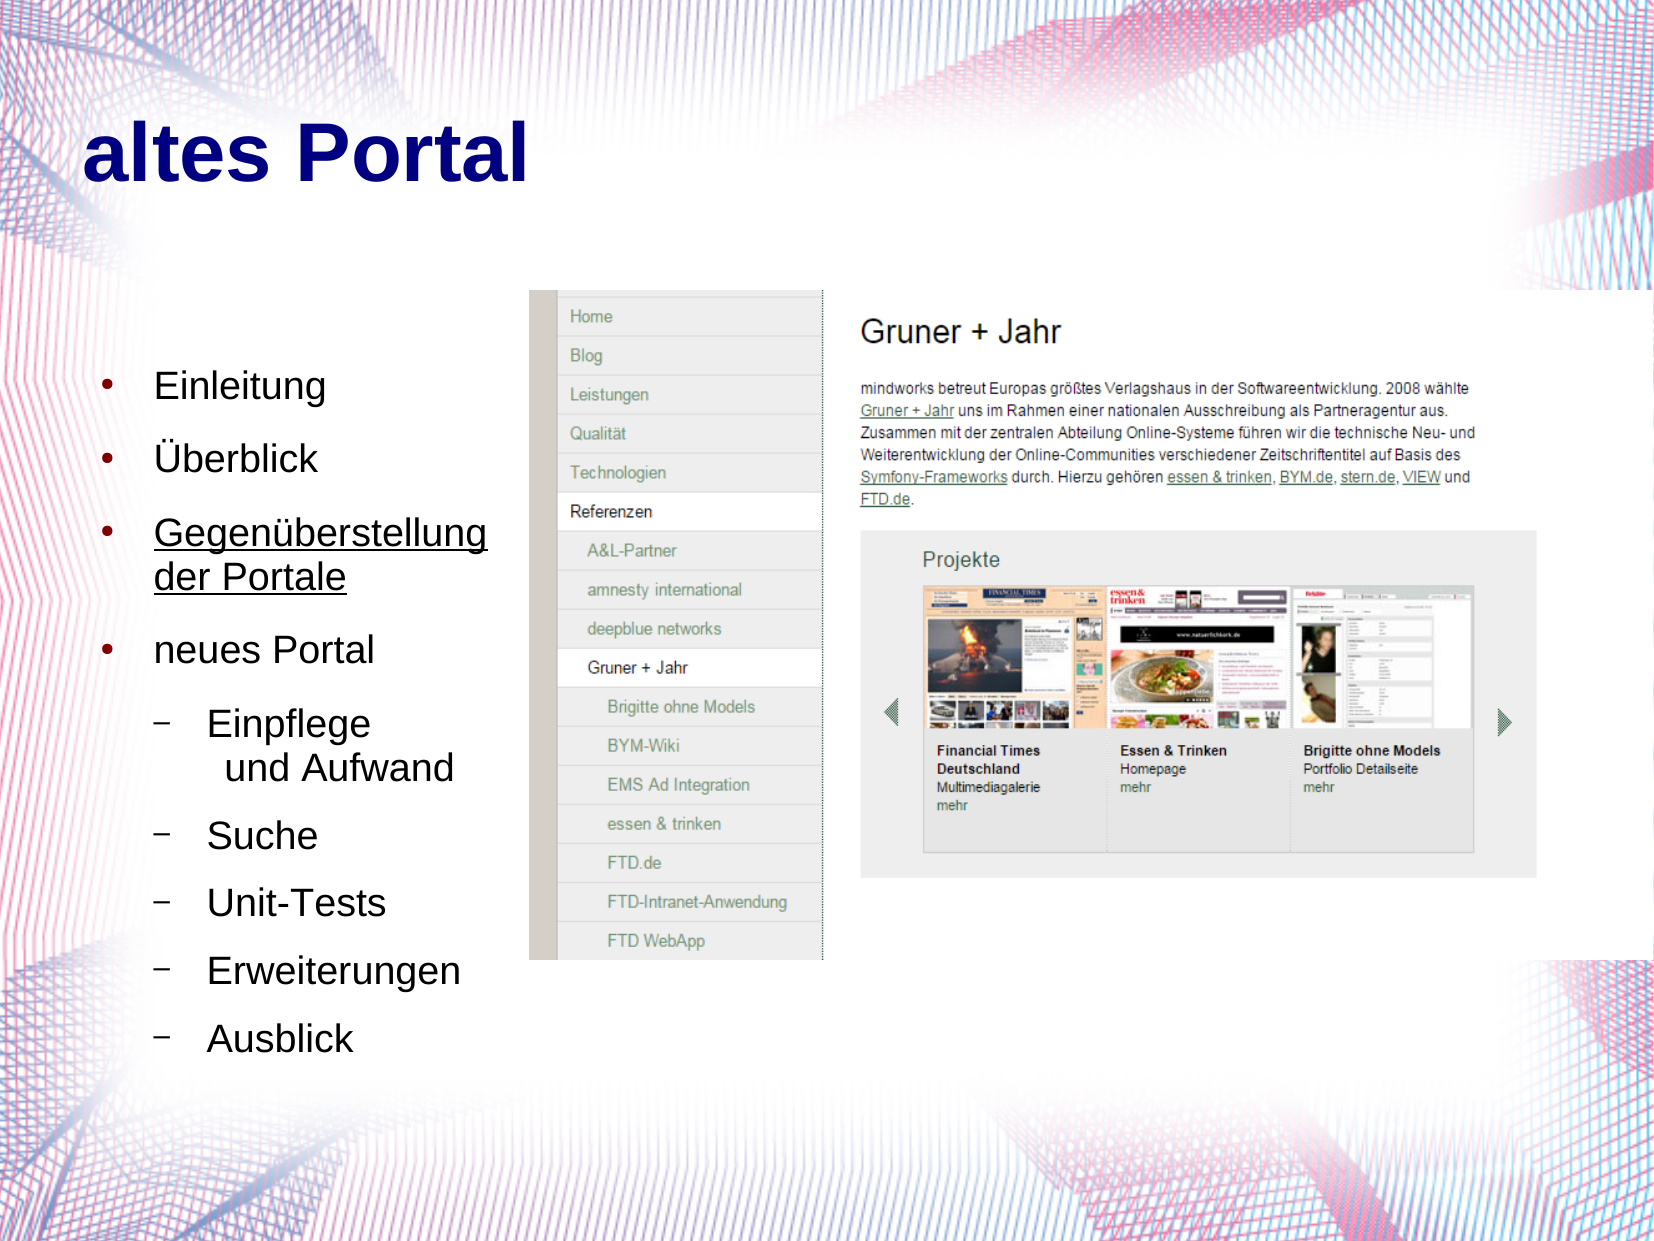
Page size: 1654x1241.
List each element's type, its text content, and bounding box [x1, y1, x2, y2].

list Einleitung Überblick Gegenüberstellung der Portale neues Portal Einpflege und Aufwand Suche Unit-Tests Erweiterungen Ausblick [82, 290, 520, 1109]
picture [0, 0, 1654, 1241]
title altes Portal [82, 49, 1571, 257]
